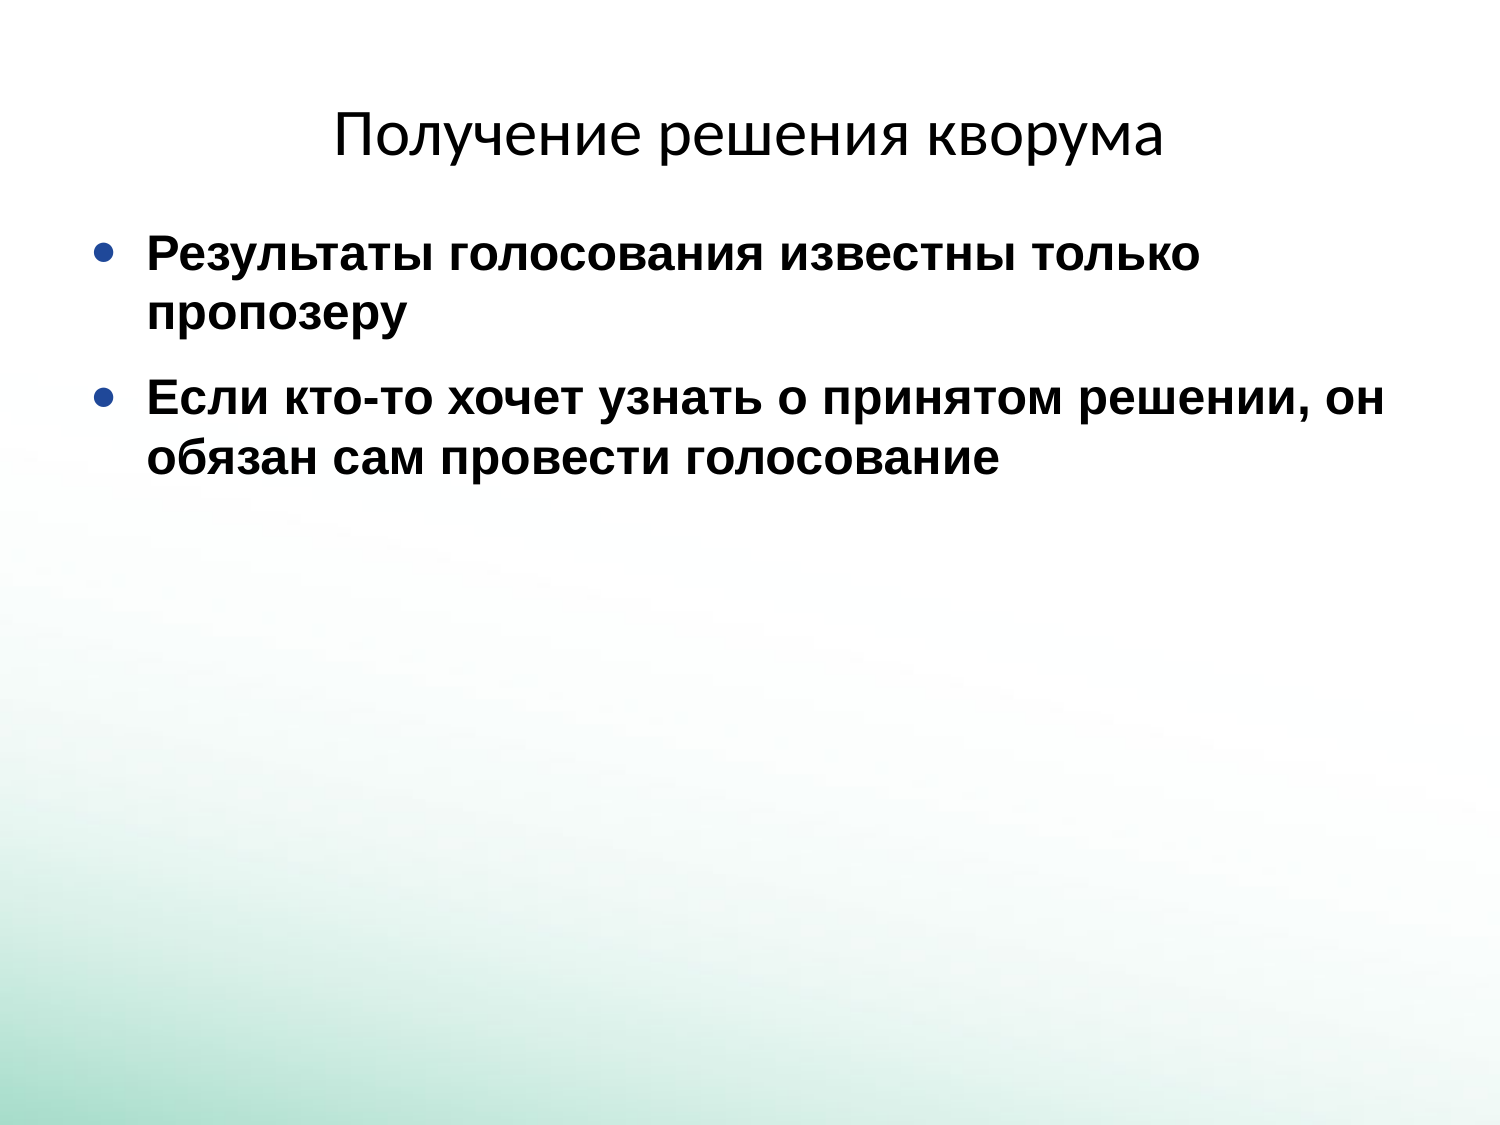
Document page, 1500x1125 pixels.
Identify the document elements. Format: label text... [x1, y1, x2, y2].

list Результаты голосования известны только пропозеру Если кто-то хочет узнать о принятом решении, он обязан сам провести голосование [75, 233, 1425, 1005]
title Получение решения кворума [75, 45, 1426, 233]
picture [0, 0, 1500, 1125]
